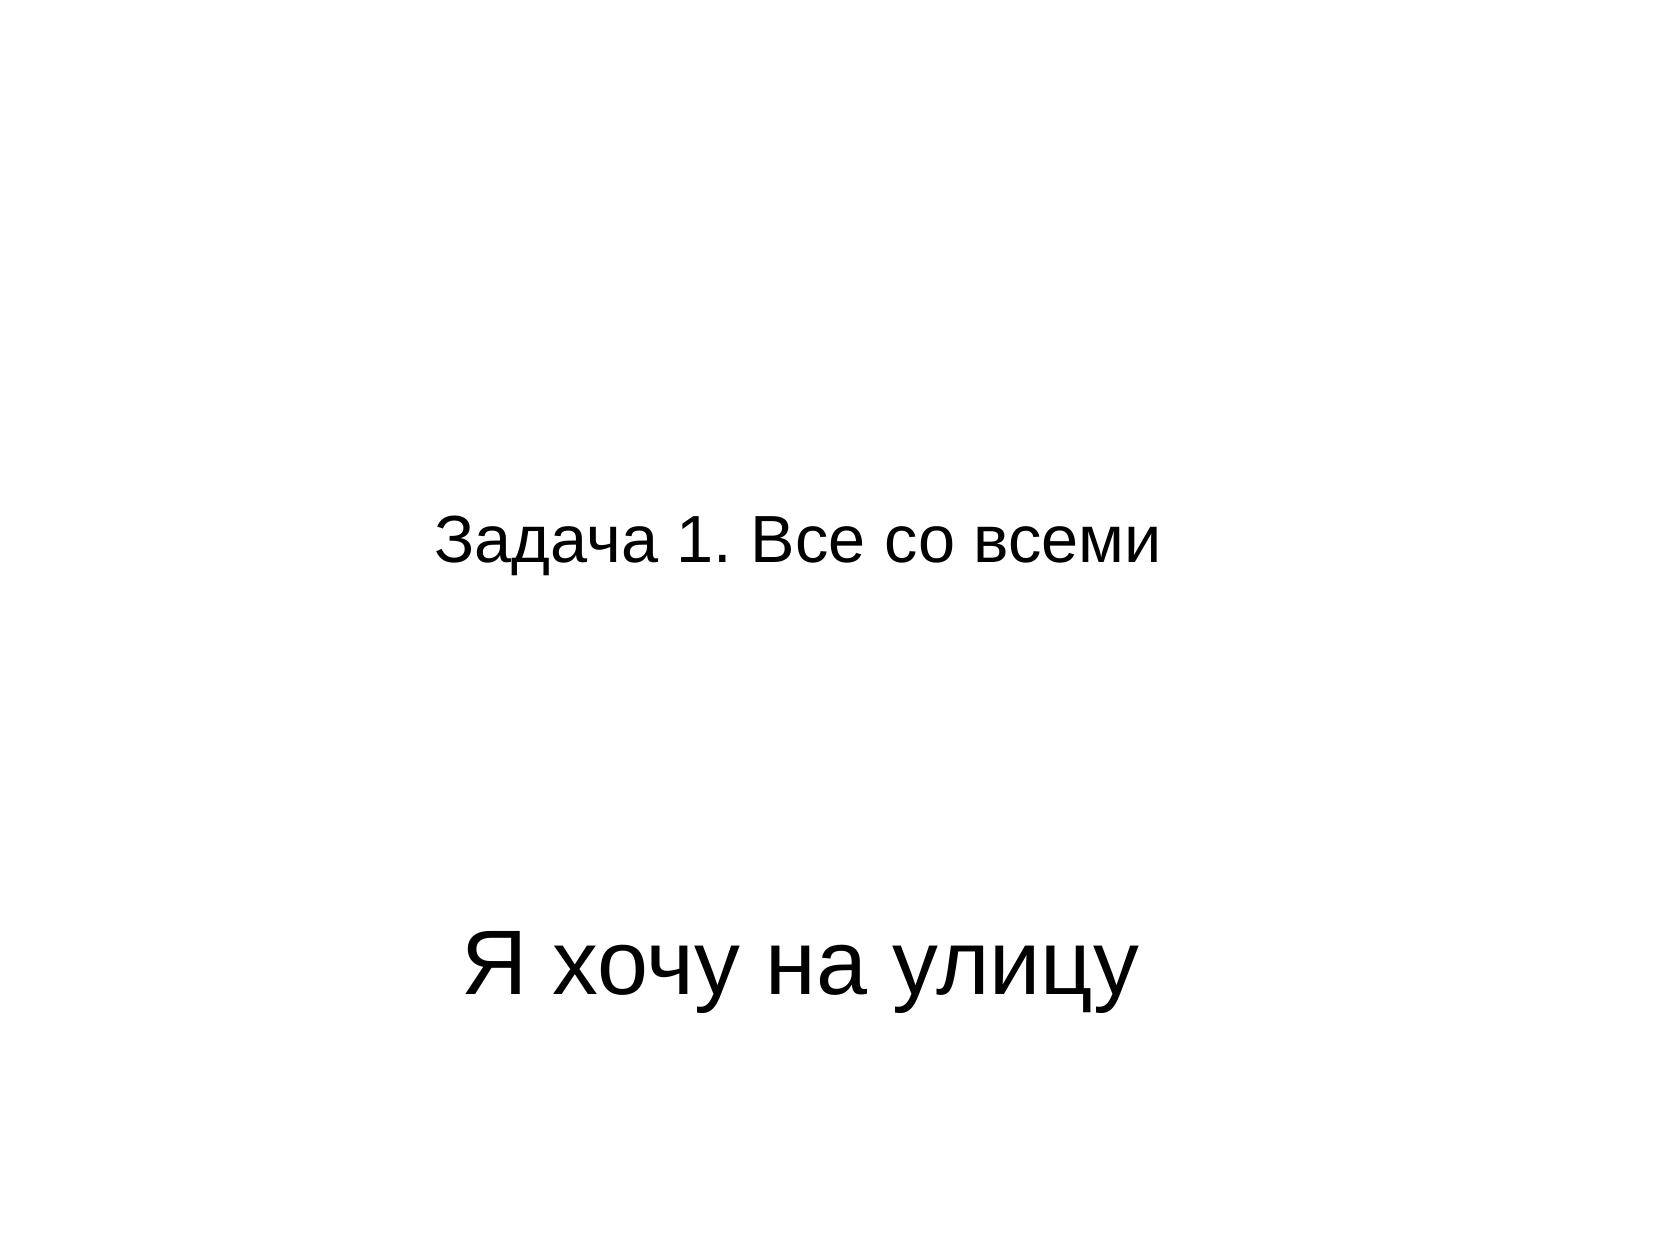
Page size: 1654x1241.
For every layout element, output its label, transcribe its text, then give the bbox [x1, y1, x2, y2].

text_box Я хочу на улицу [446, 903, 1156, 1022]
text_box Задача 1. Все со всеми [420, 495, 1471, 660]
